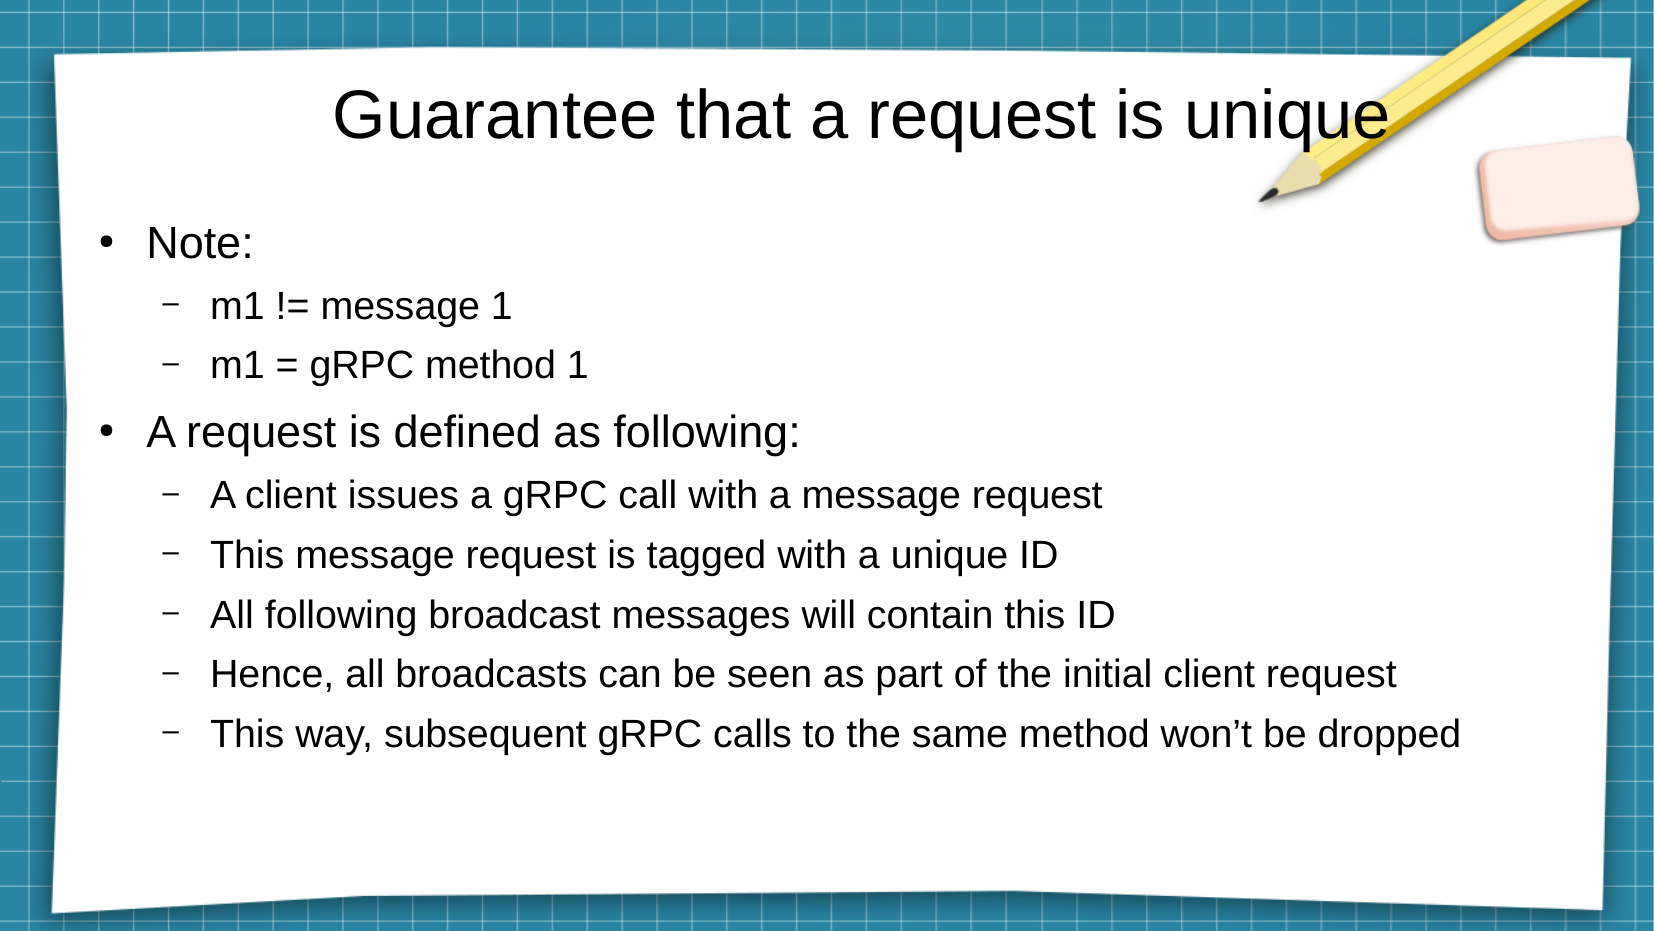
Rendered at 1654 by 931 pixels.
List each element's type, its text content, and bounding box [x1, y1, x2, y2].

picture [0, 0, 1654, 931]
list Note: m1 != message 1 m1 = gRPC method 1 A request is defined as following: A client issues a gRPC call with a message request This message request is tagged with a unique ID All following broadcast messages will contain this ID Hence, all broadcasts can be seen as part of the initial client request This way, subsequent gRPC calls to the same method won’t be dropped [82, 217, 1571, 758]
title Guarantee that a request is unique [82, 37, 1571, 193]
